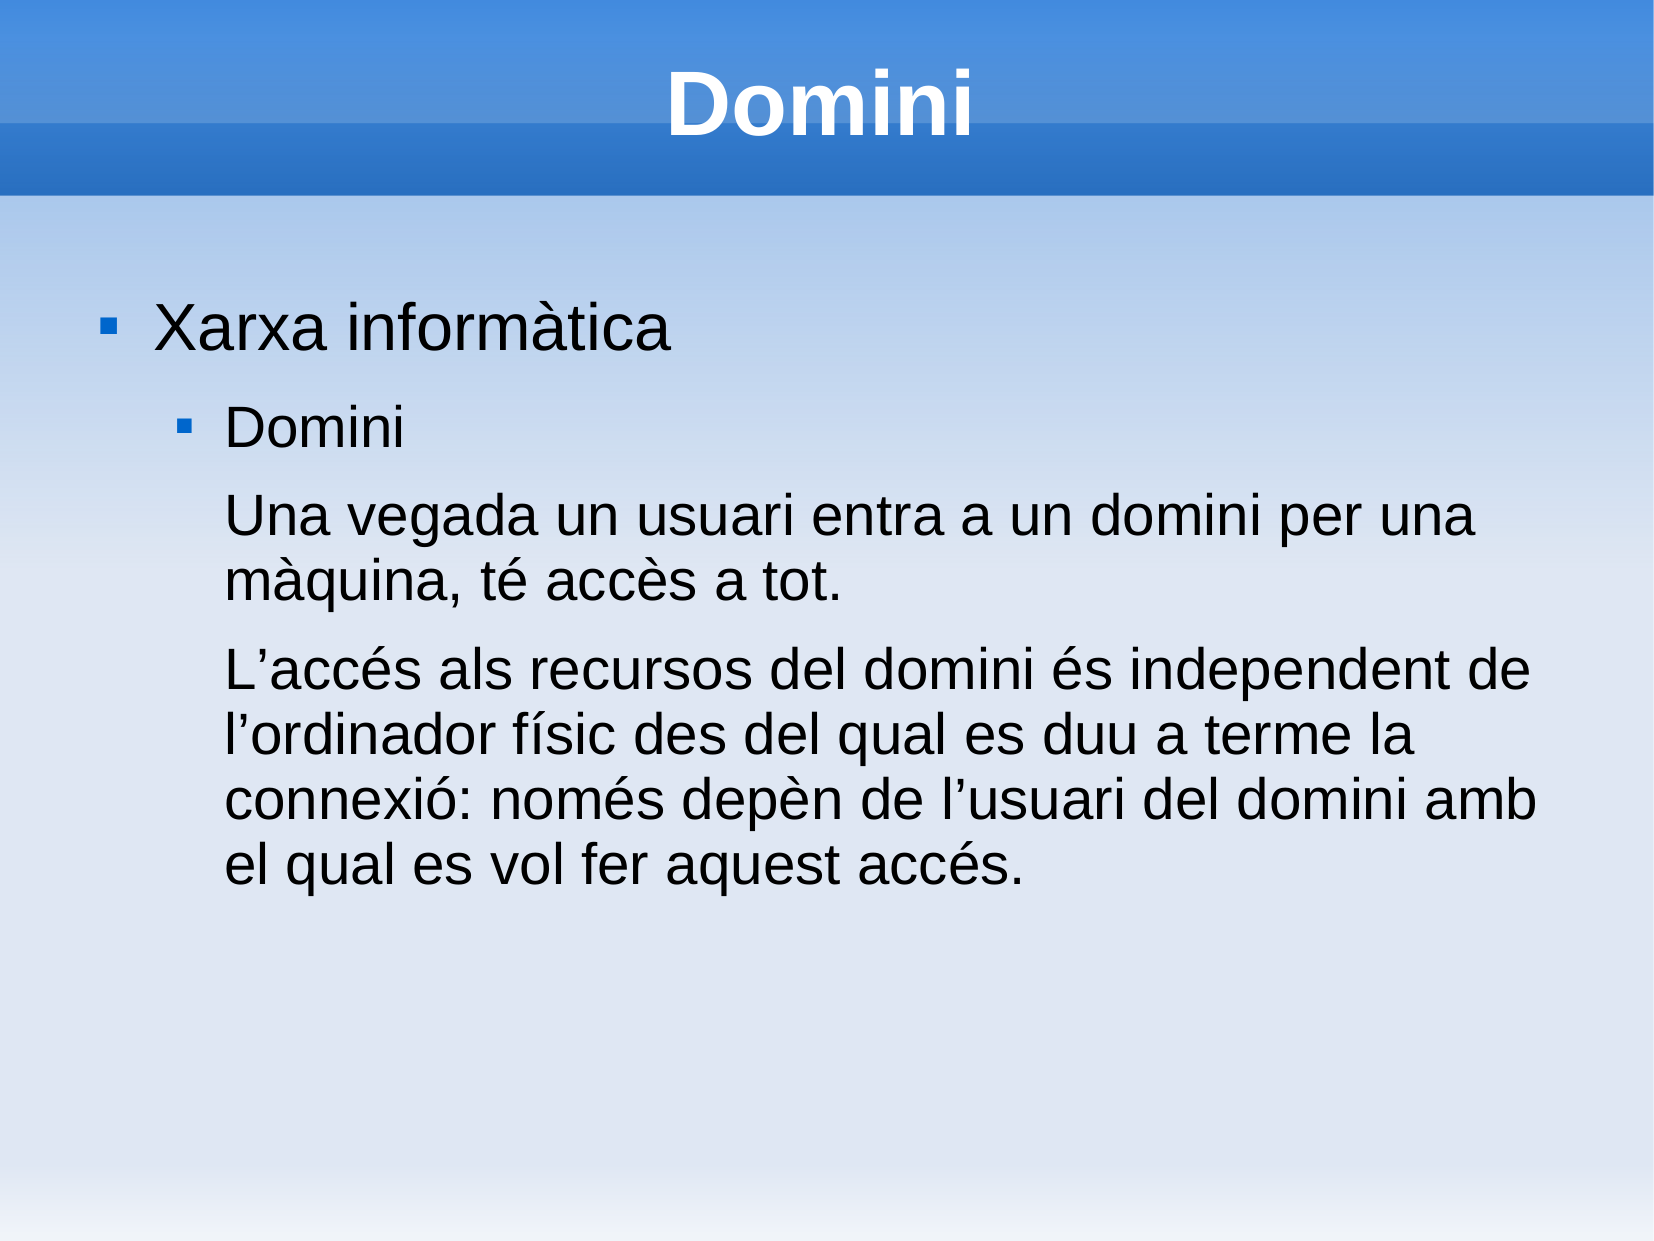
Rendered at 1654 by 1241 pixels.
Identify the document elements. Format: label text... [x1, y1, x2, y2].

picture [0, 0, 1654, 1241]
list Xarxa informàtica Domini Una vegada un usuari entra a un domini per una màquina, té accès a tot. L’accés als recursos del domini és independent de l’ordinador físic des del qual es duu a terme la connexió: només depèn de l’usuari del domini amb el qual es vol fer aquest accés. [82, 290, 1571, 1109]
title Domini [76, 0, 1565, 208]
